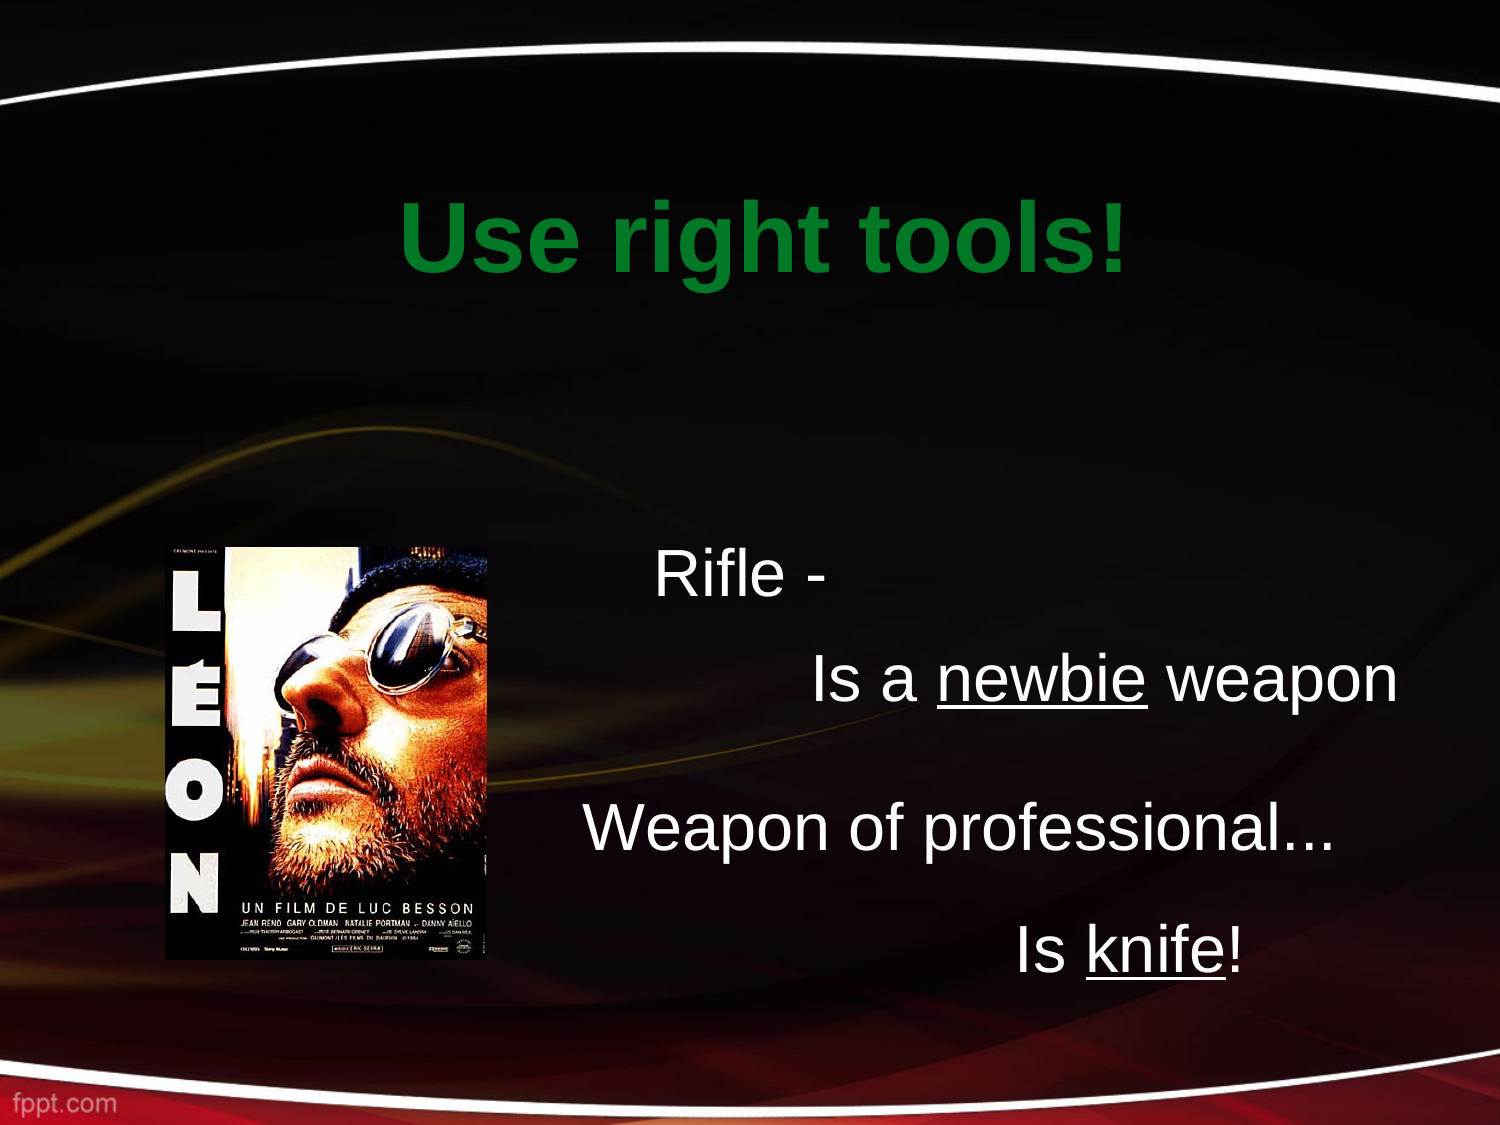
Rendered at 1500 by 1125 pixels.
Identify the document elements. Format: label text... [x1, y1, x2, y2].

title Is a newbie weapon [780, 576, 1430, 773]
title Weapon of professional... [525, 776, 1396, 872]
picture [0, 0, 1500, 1125]
title Rifle - [525, 522, 976, 618]
title Use right tools! [105, 104, 1426, 361]
title Is knife! [829, 872, 1430, 1021]
